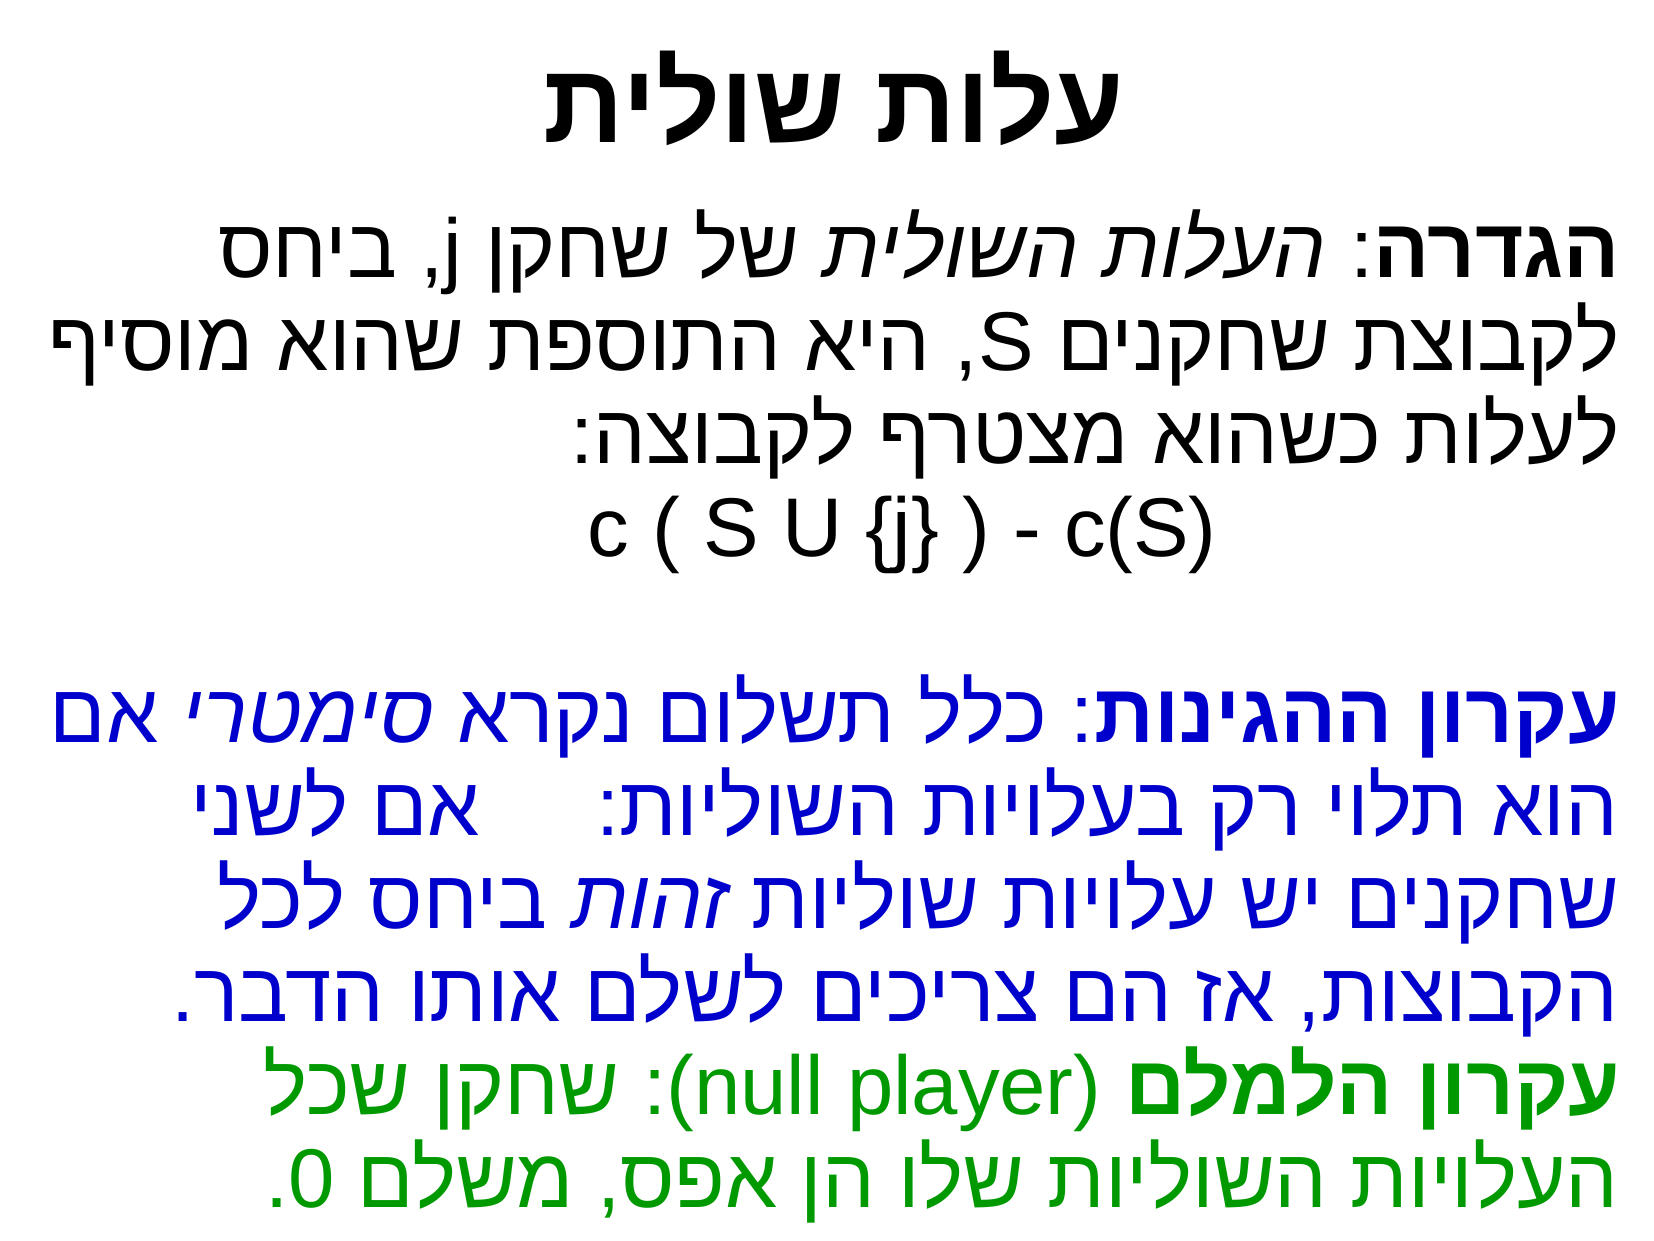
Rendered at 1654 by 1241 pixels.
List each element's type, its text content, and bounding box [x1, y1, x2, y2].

title עלות שולית [15, 0, 1654, 215]
text_box הגדרה: העלות השולית של שחקן j, ביחס לקבוצת שחקנים S, היא התוספת שהוא מוסיף לעלות כשהוא מצטרף לקבוצה: c ( S U {j} ) - c(S) עקרון ההגינות: כלל תשלום נקרא סימטרי אם הוא תלוי רק בעלויות השוליות: אם לשני שחקנים יש עלויות שוליות זהות ביחס לכל הקבוצות, אז הם צריכים לשלם אותו הדבר. עקרון הלמלם (null player): שחקן שכל העלויות השוליות שלו הן אפס, משלם 0. [15, 195, 1636, 1233]
